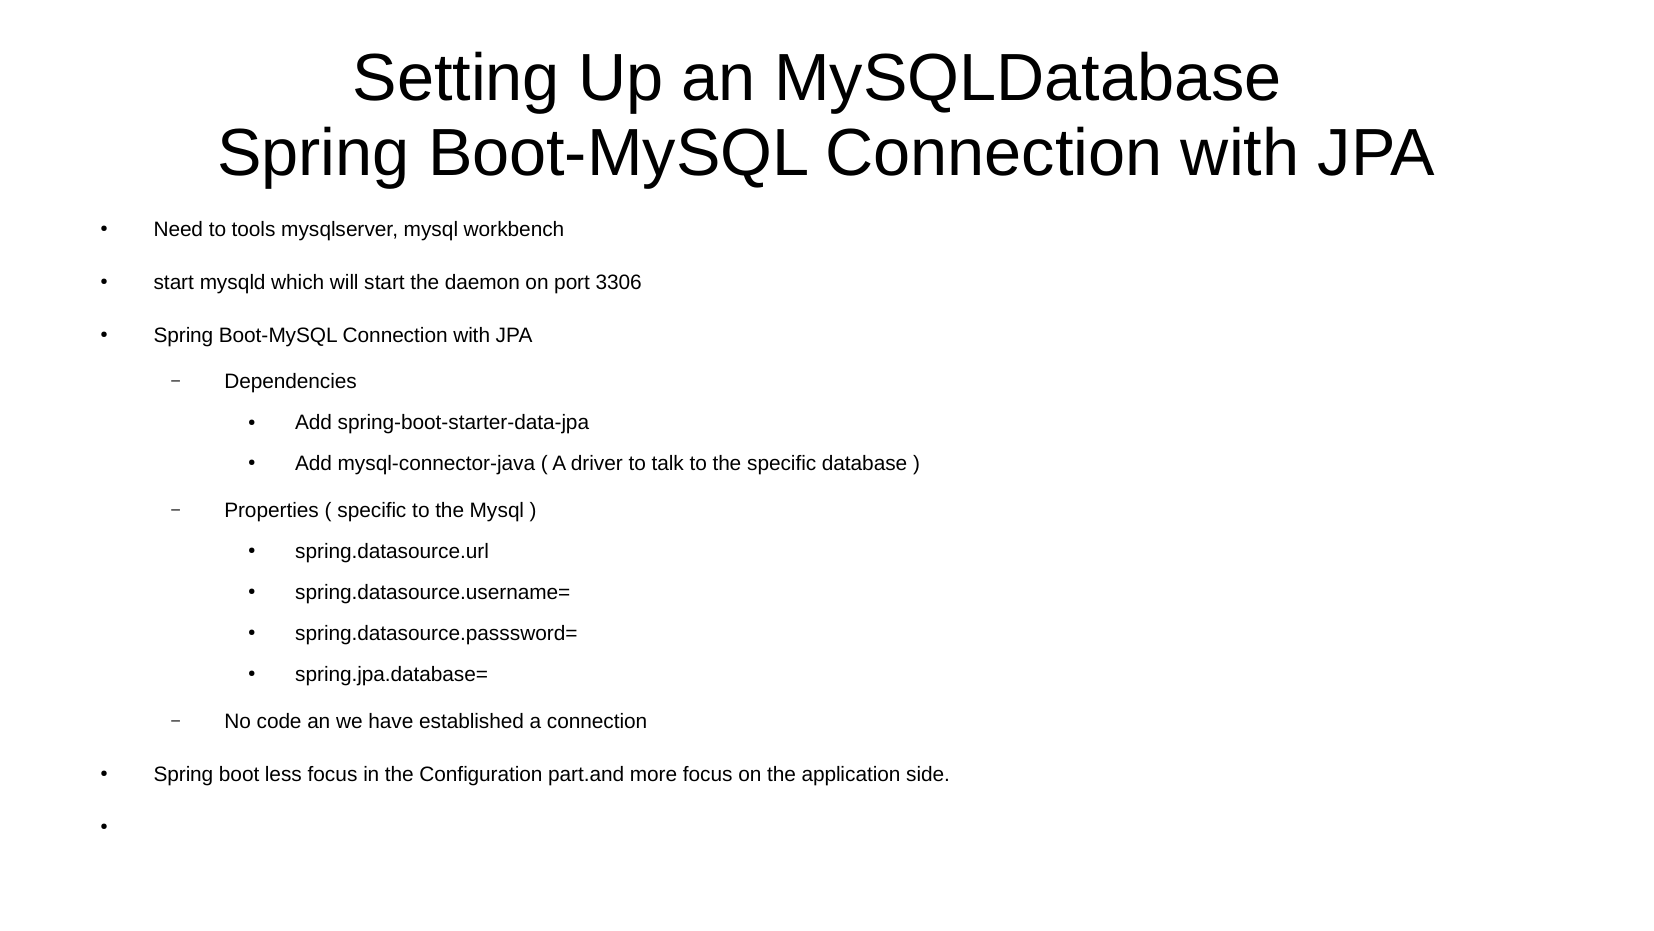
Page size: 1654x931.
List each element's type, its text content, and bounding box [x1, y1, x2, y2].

title Setting Up an MySQLDatabase Spring Boot-MySQL Connection with JPA [82, 37, 1571, 193]
list Need to tools mysqlserver, mysql workbench start mysqld which will start the daemon on port 3306 Spring Boot-MySQL Connection with JPA Dependencies Add spring-boot-starter-data-jpa Add mysql-connector-java ( A driver to talk to the specific database ) Properties ( specific to the Mysql ) spring.datasource.url spring.datasource.username= spring.datasource.passsword= spring.jpa.database= No code an we have established a connection Spring boot less focus in the Configuration part.and more focus on the application side. [82, 217, 1621, 901]
